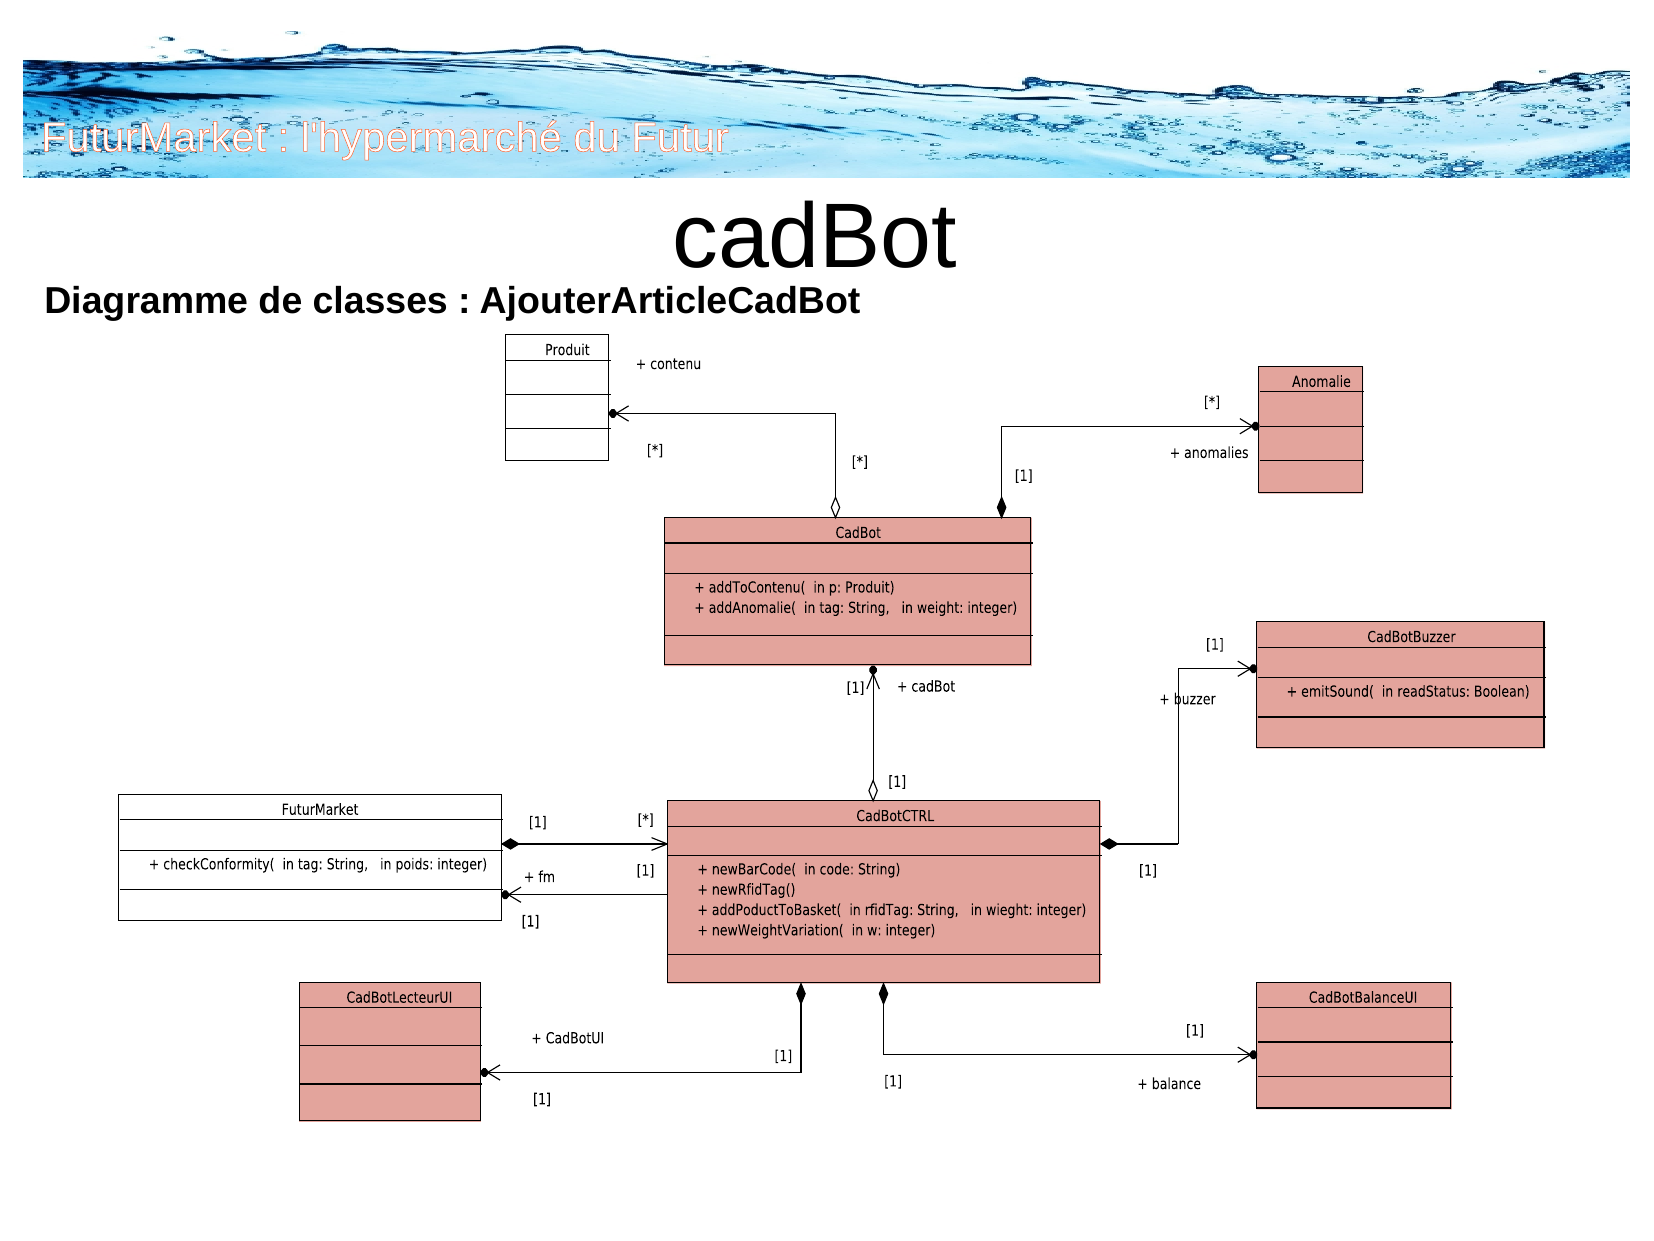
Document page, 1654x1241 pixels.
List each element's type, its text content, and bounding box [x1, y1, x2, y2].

picture [118, 334, 1547, 1123]
text_box Diagramme de classes : AjouterArticleCadBot [29, 287, 876, 329]
title cadBot [23, 183, 1607, 287]
picture [23, 23, 1630, 178]
